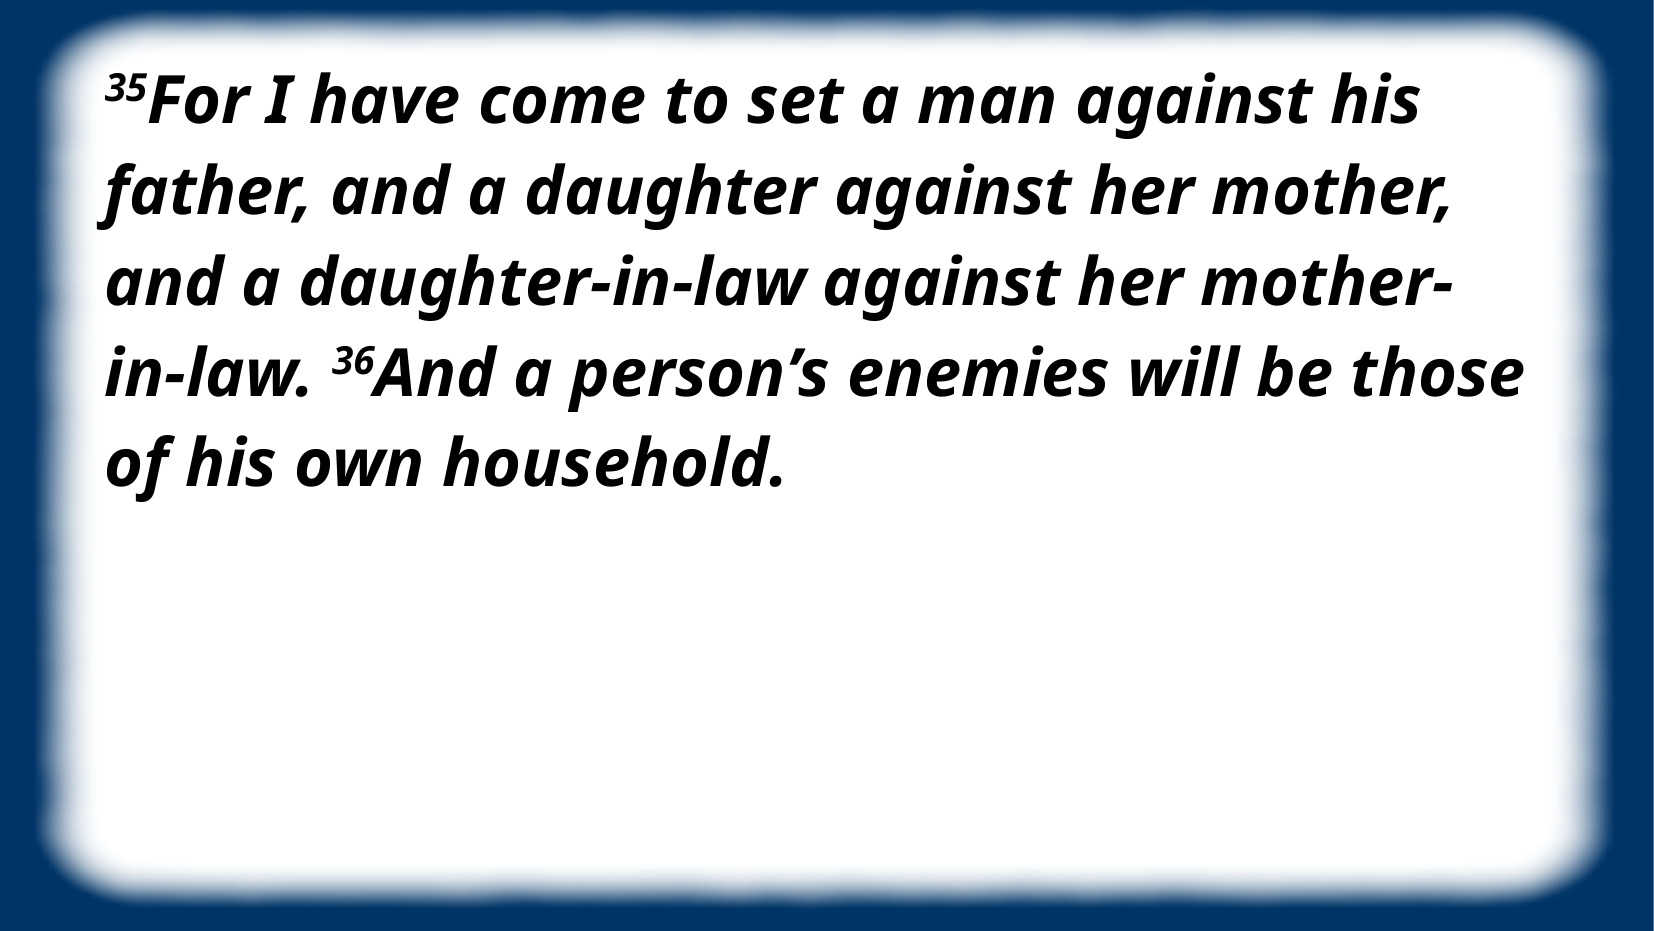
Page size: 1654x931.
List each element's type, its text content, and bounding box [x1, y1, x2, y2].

picture [0, 0, 1654, 931]
text_box 35For I have come to set a man against his father, and a daughter against her mother, and a daughter-in-law against her mother-in-law. 36And a person’s enemies will be those of his own household. [90, 45, 1546, 504]
